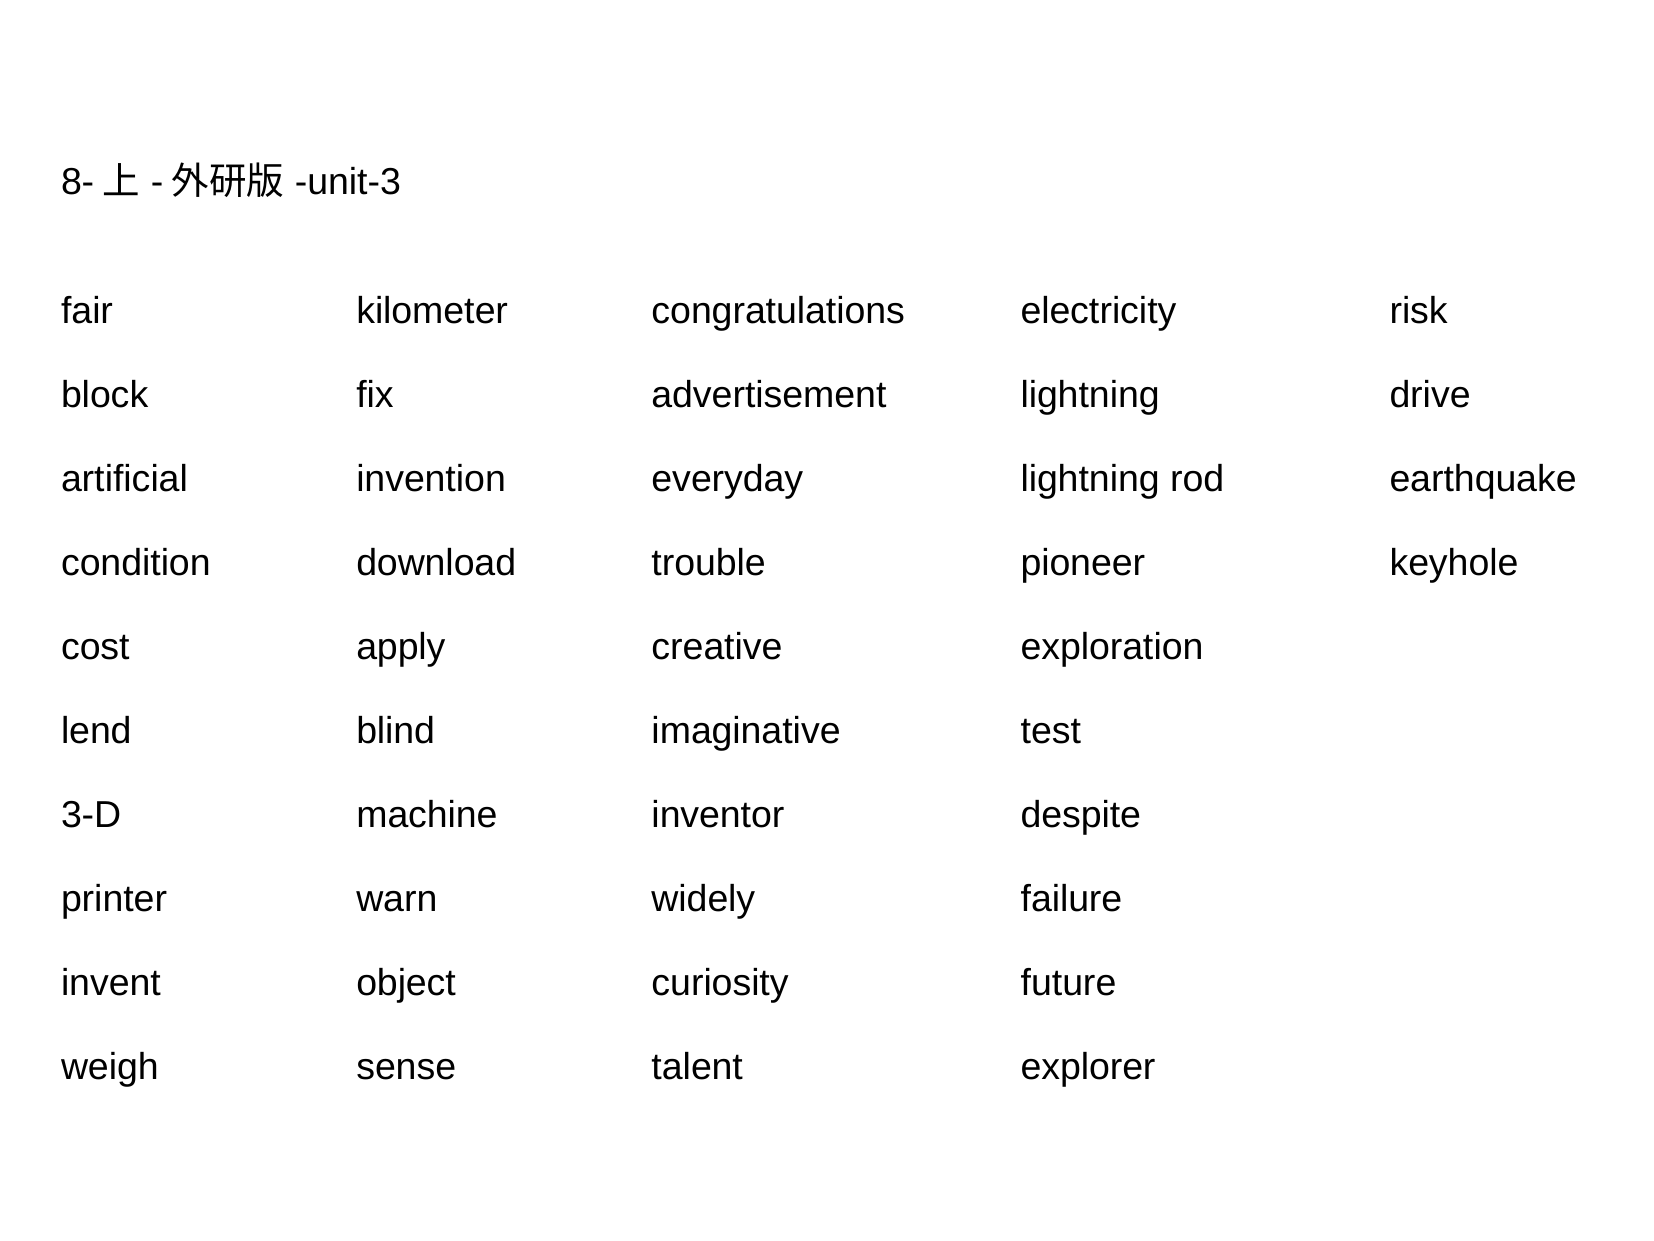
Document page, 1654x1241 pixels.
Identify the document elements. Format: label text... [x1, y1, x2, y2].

text_box 8-上-外研版-unit-3 fair kilometer congratulations electricity risk block fix advertisement lightning drive artificial invention everyday lightning rod earthquake condition download trouble pioneer keyhole cost apply creative exploration lend blind imaginative test 3-D machine inventor despite printer warn widely failure invent object curiosity future weigh sense talent explorer [46, 143, 1612, 1126]
